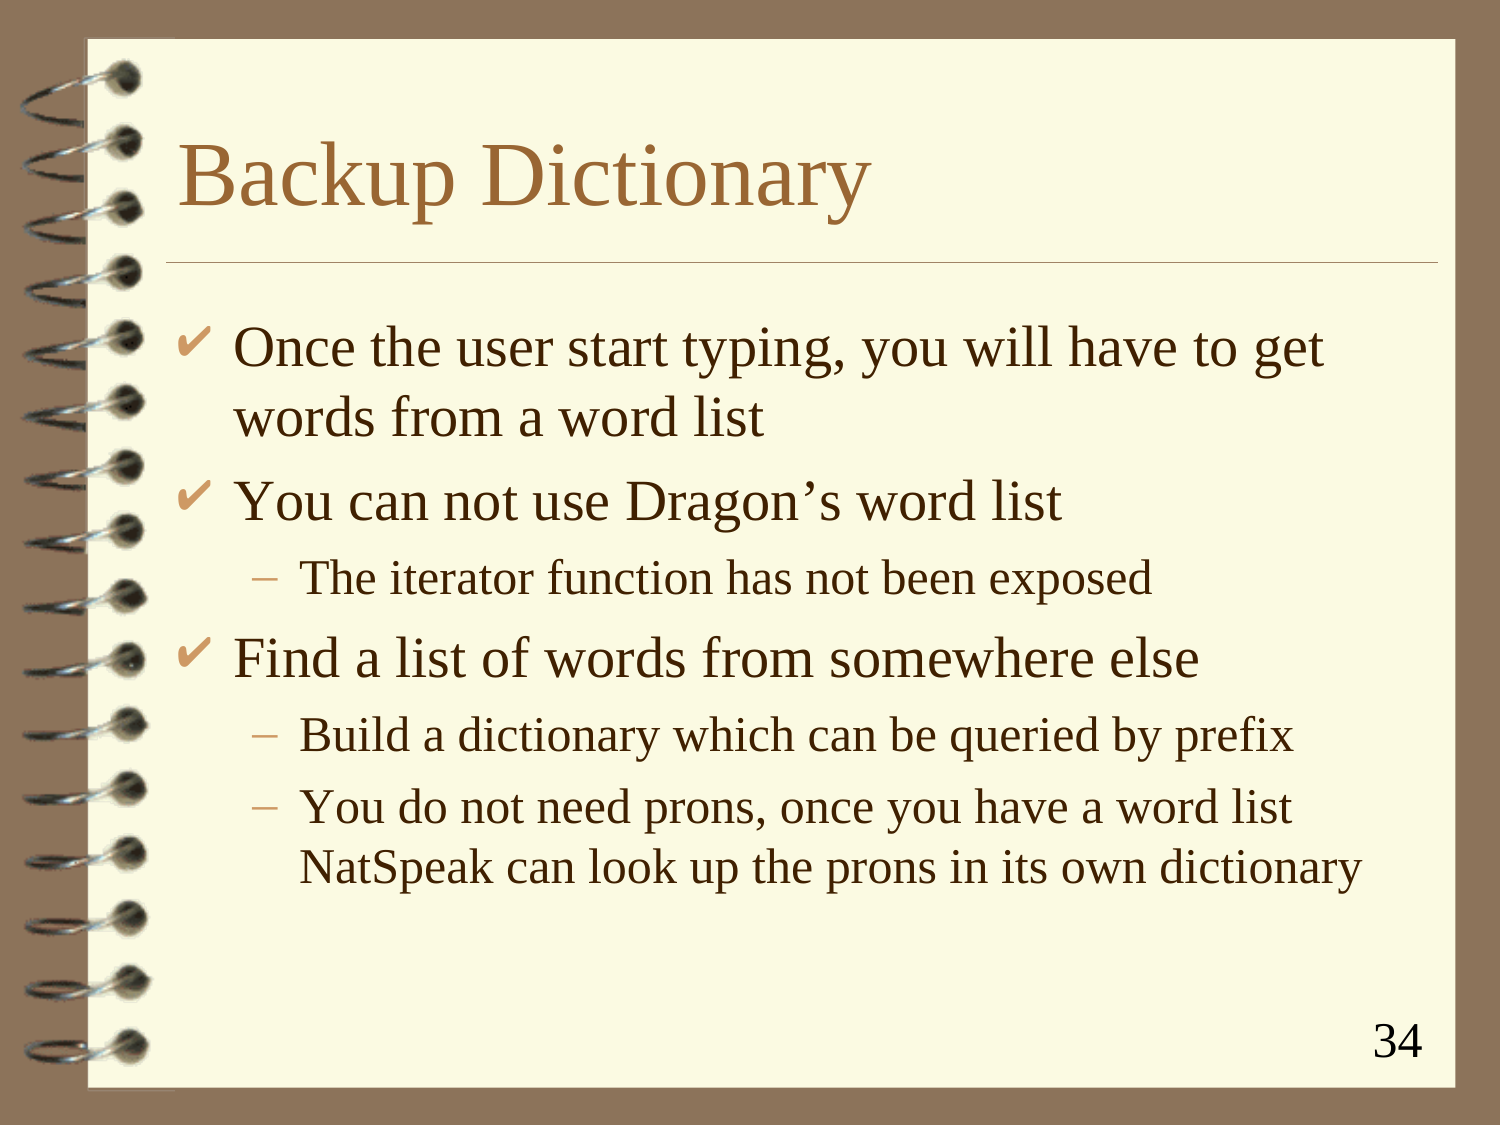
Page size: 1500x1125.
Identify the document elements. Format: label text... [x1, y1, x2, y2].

picture [0, 0, 175, 1125]
list Once the user start typing, you will have to get words from a word list You can not use Dragon’s word list The iterator function has not been exposed Find a list of words from somewhere else Build a dictionary which can be queried by prefix You do not need prons, once you have a word list NatSpeak can look up the prons in its own dictionary [162, 299, 1438, 976]
title Backup Dictionary [162, 74, 1438, 263]
